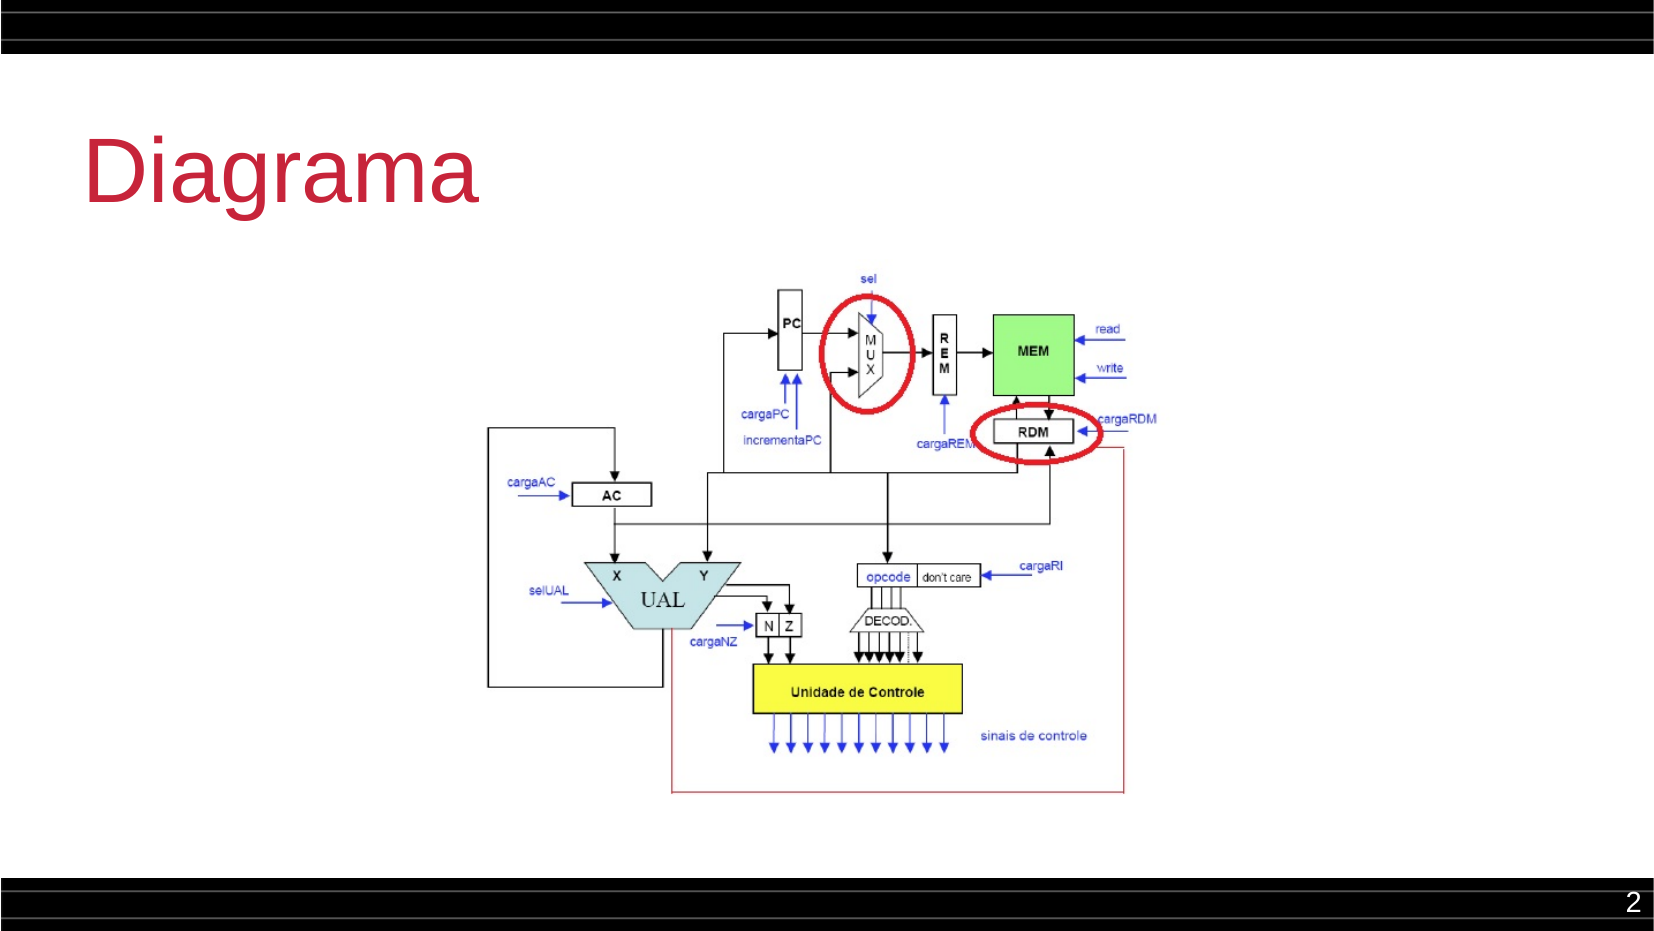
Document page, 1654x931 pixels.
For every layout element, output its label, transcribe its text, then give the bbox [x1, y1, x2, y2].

picture [1, 0, 1654, 54]
picture [1, 878, 1654, 931]
picture [450, 259, 1182, 825]
title Diagrama [82, 92, 1571, 249]
